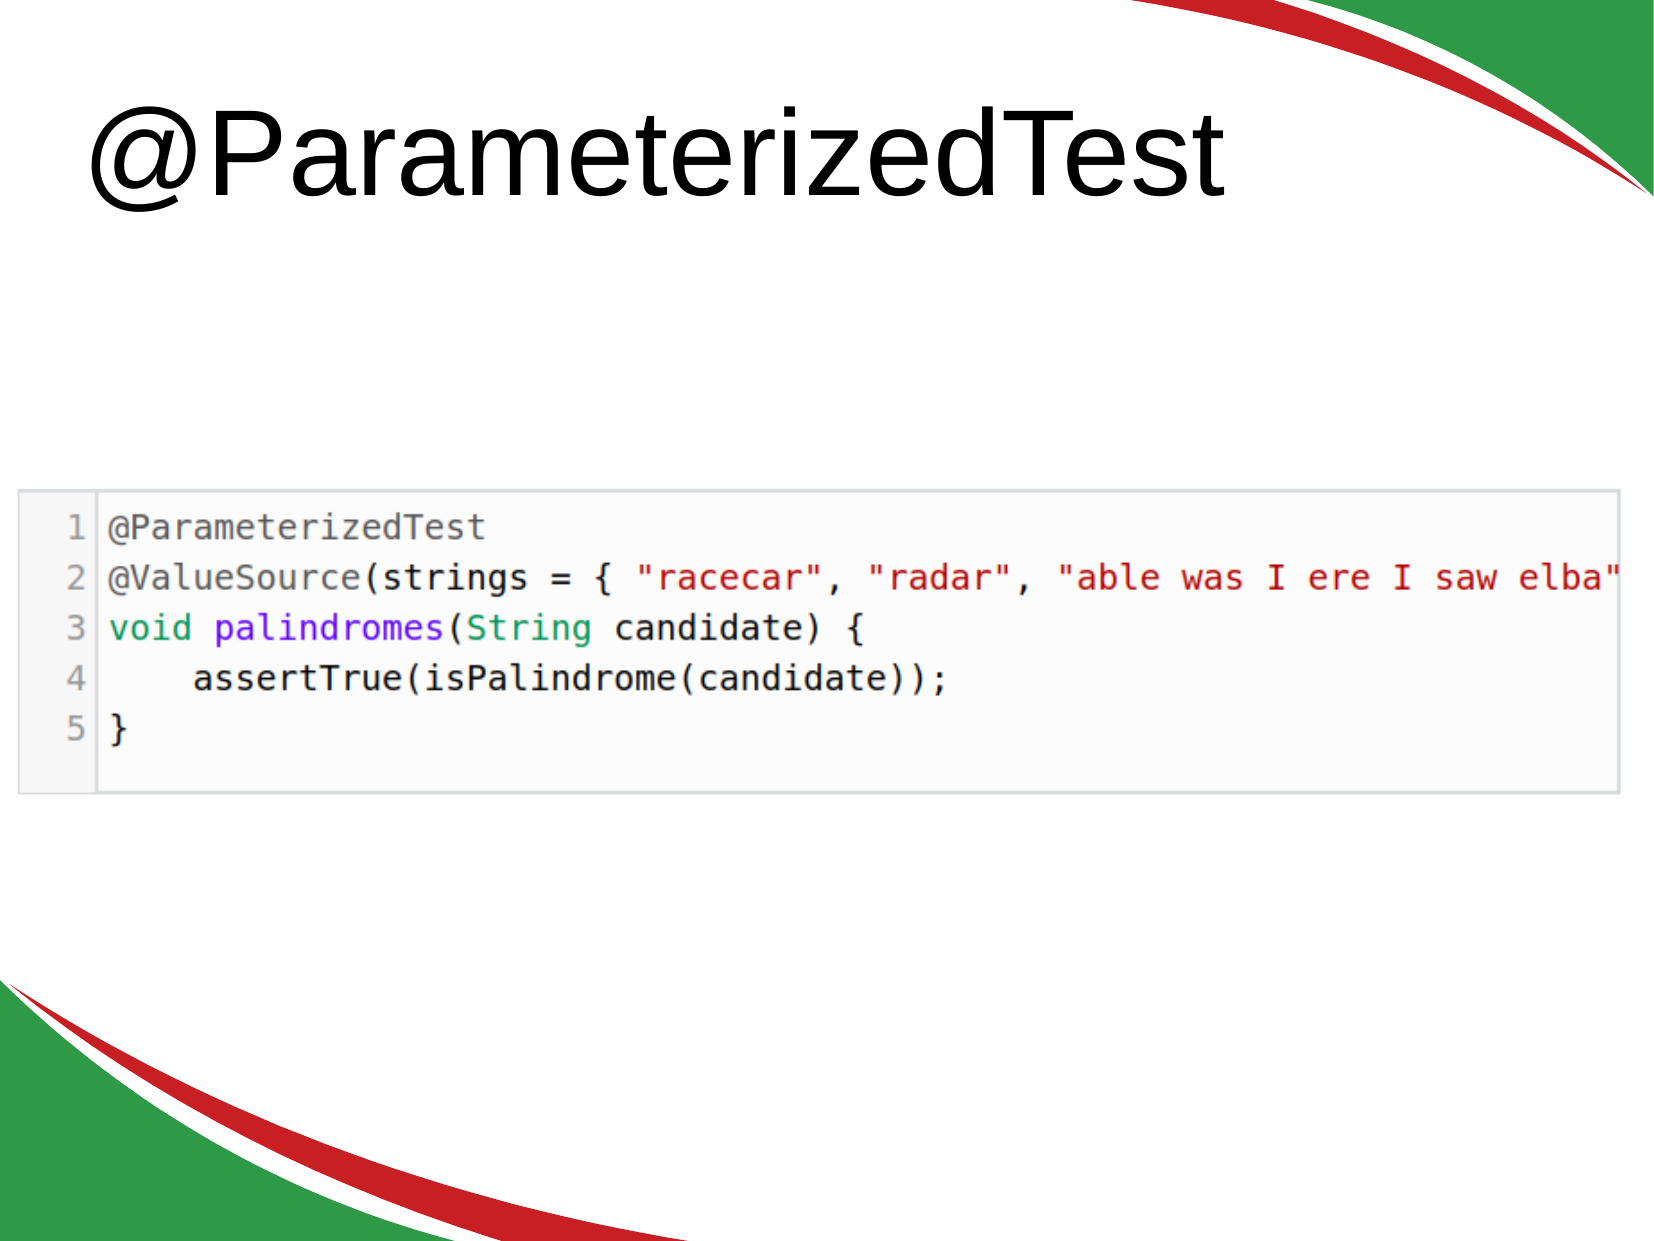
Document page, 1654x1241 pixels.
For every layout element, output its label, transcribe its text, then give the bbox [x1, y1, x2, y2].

title @ParameterizedTest [82, 49, 1571, 257]
picture [11, 484, 1630, 802]
